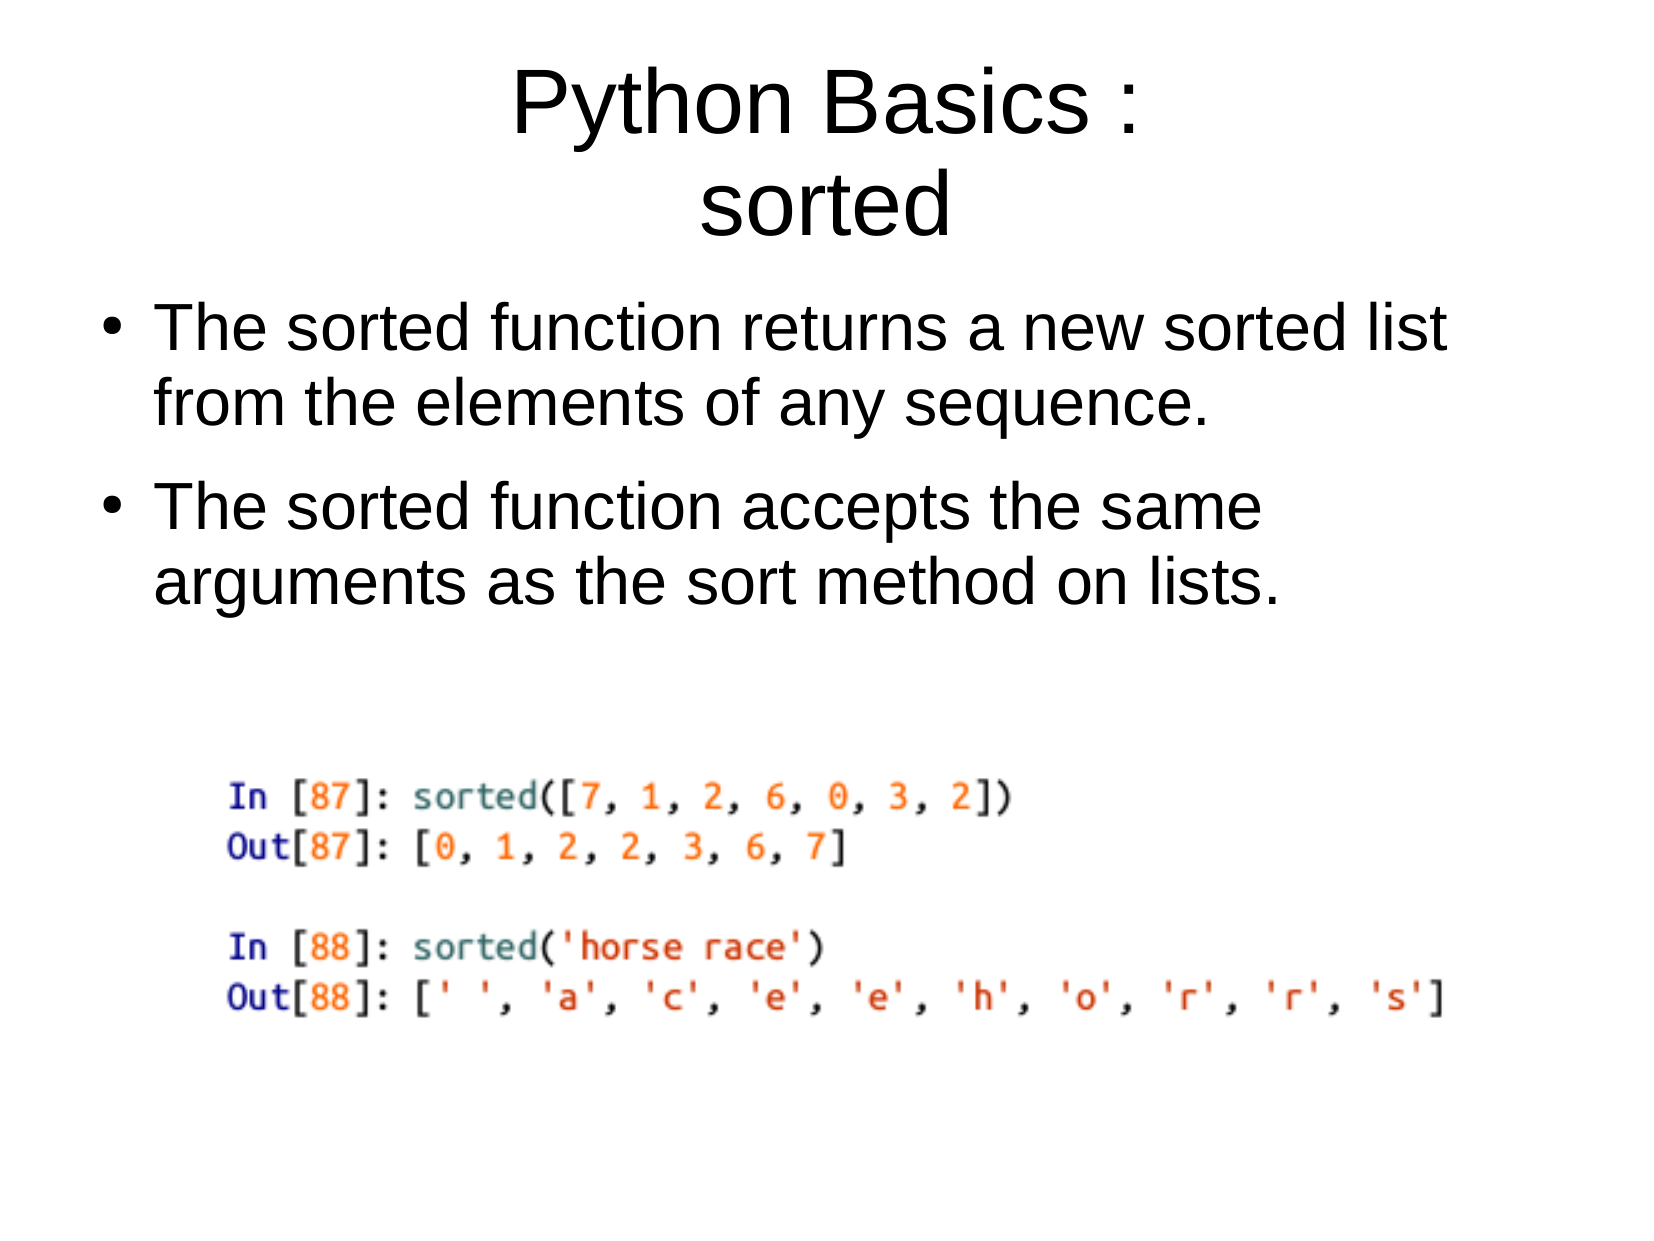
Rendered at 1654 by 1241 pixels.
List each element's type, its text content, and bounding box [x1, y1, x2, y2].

list The sorted function returns a new sorted list from the elements of any sequence. The sorted function accepts the same arguments as the sort method on lists. [82, 290, 1571, 1010]
picture [223, 772, 1462, 1043]
title Python Basics : sorted [82, 49, 1571, 257]
